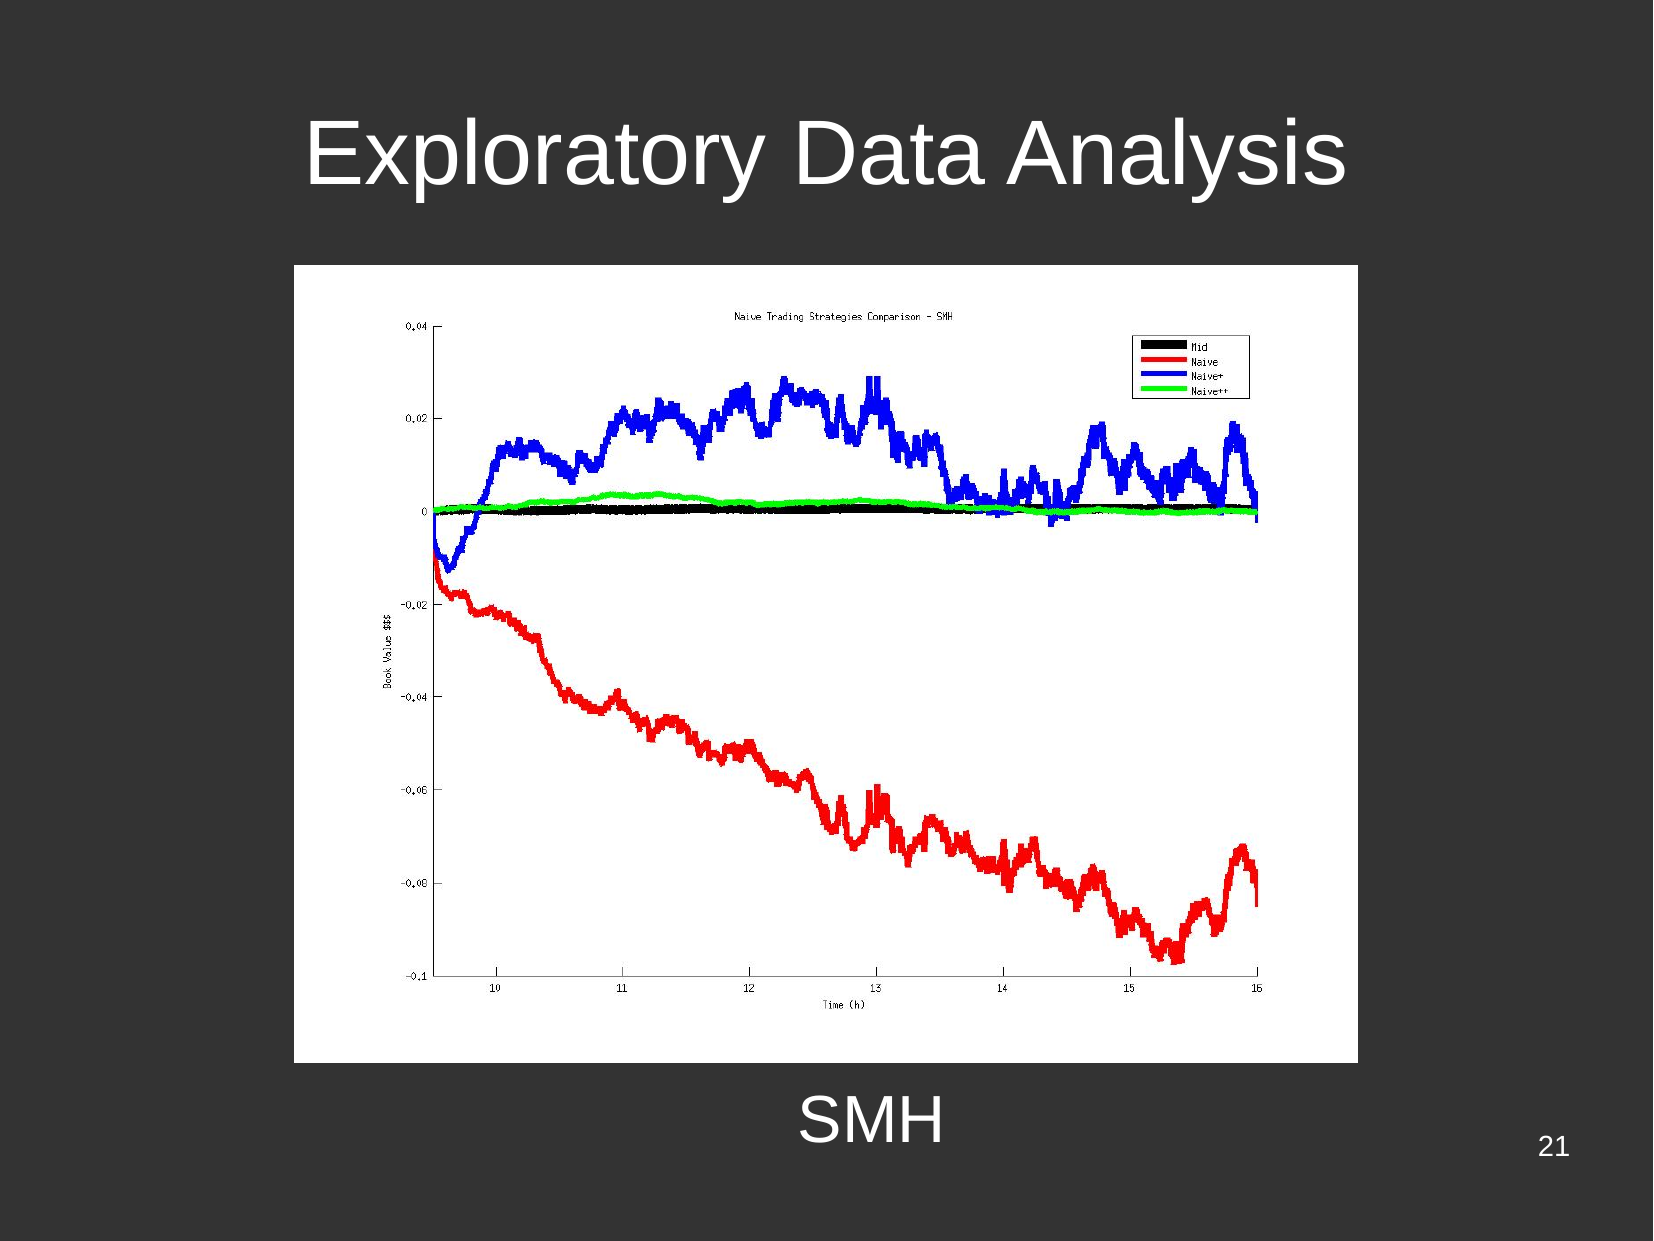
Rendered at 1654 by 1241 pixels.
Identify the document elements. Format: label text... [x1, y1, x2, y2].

list SMH [82, 1081, 1591, 1171]
title Exploratory Data Analysis [82, 49, 1571, 257]
picture [294, 265, 1358, 1063]
